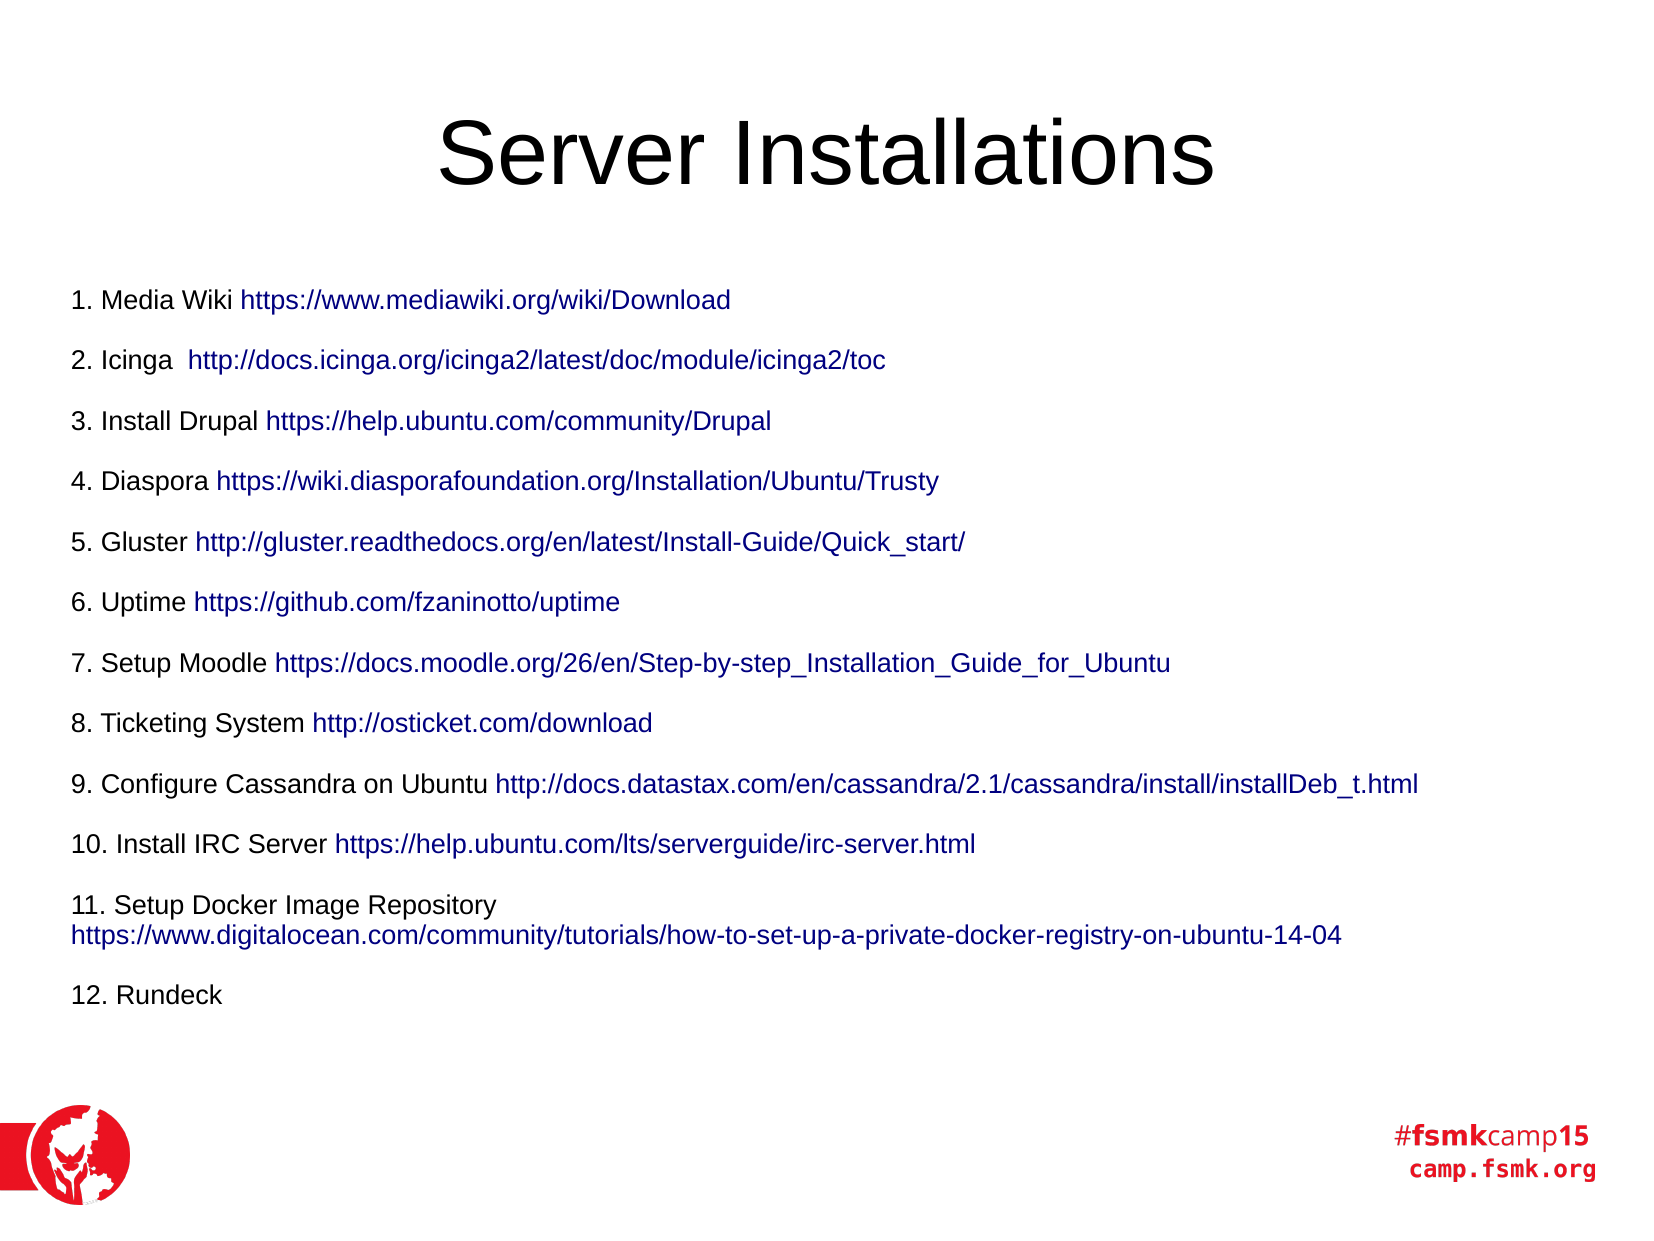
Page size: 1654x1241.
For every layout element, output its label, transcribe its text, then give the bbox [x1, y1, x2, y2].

title Server Installations [82, 49, 1571, 257]
picture [1394, 1124, 1595, 1182]
subtitle 1. Media Wiki https://www.mediawiki.org/wiki/Download 2. Icinga http://docs.icinga.org/icinga2/latest/doc/module/icinga2/toc 3. Install Drupal https://help.ubuntu.com/community/Drupal 4. Diaspora https://wiki.diasporafoundation.org/Installation/Ubuntu/Trusty 5. Gluster http://gluster.readthedocs.org/en/latest/Install-Guide/Quick_start/ 6. Uptime https://github.com/fzaninotto/uptime 7. Setup Moodle https://docs.moodle.org/26/en/Step-by-step_Installation_Guide_for_Ubuntu 8. Ticketing System http://osticket.com/download 9. Configure Cassandra on Ubuntu http://docs.datastax.com/en/cassandra/2.1/cassandra/install/installDeb_t.html 10. Install IRC Server https://help.ubuntu.com/lts/serverguide/irc-server.html 11. Setup Docker Image Repository https://www.digitalocean.com/community/tutorials/how-to-set-up-a-private-docker-registry-on-ubuntu-14-04 12. Rundeck [70, 256, 1559, 1070]
picture [0, 1105, 130, 1205]
